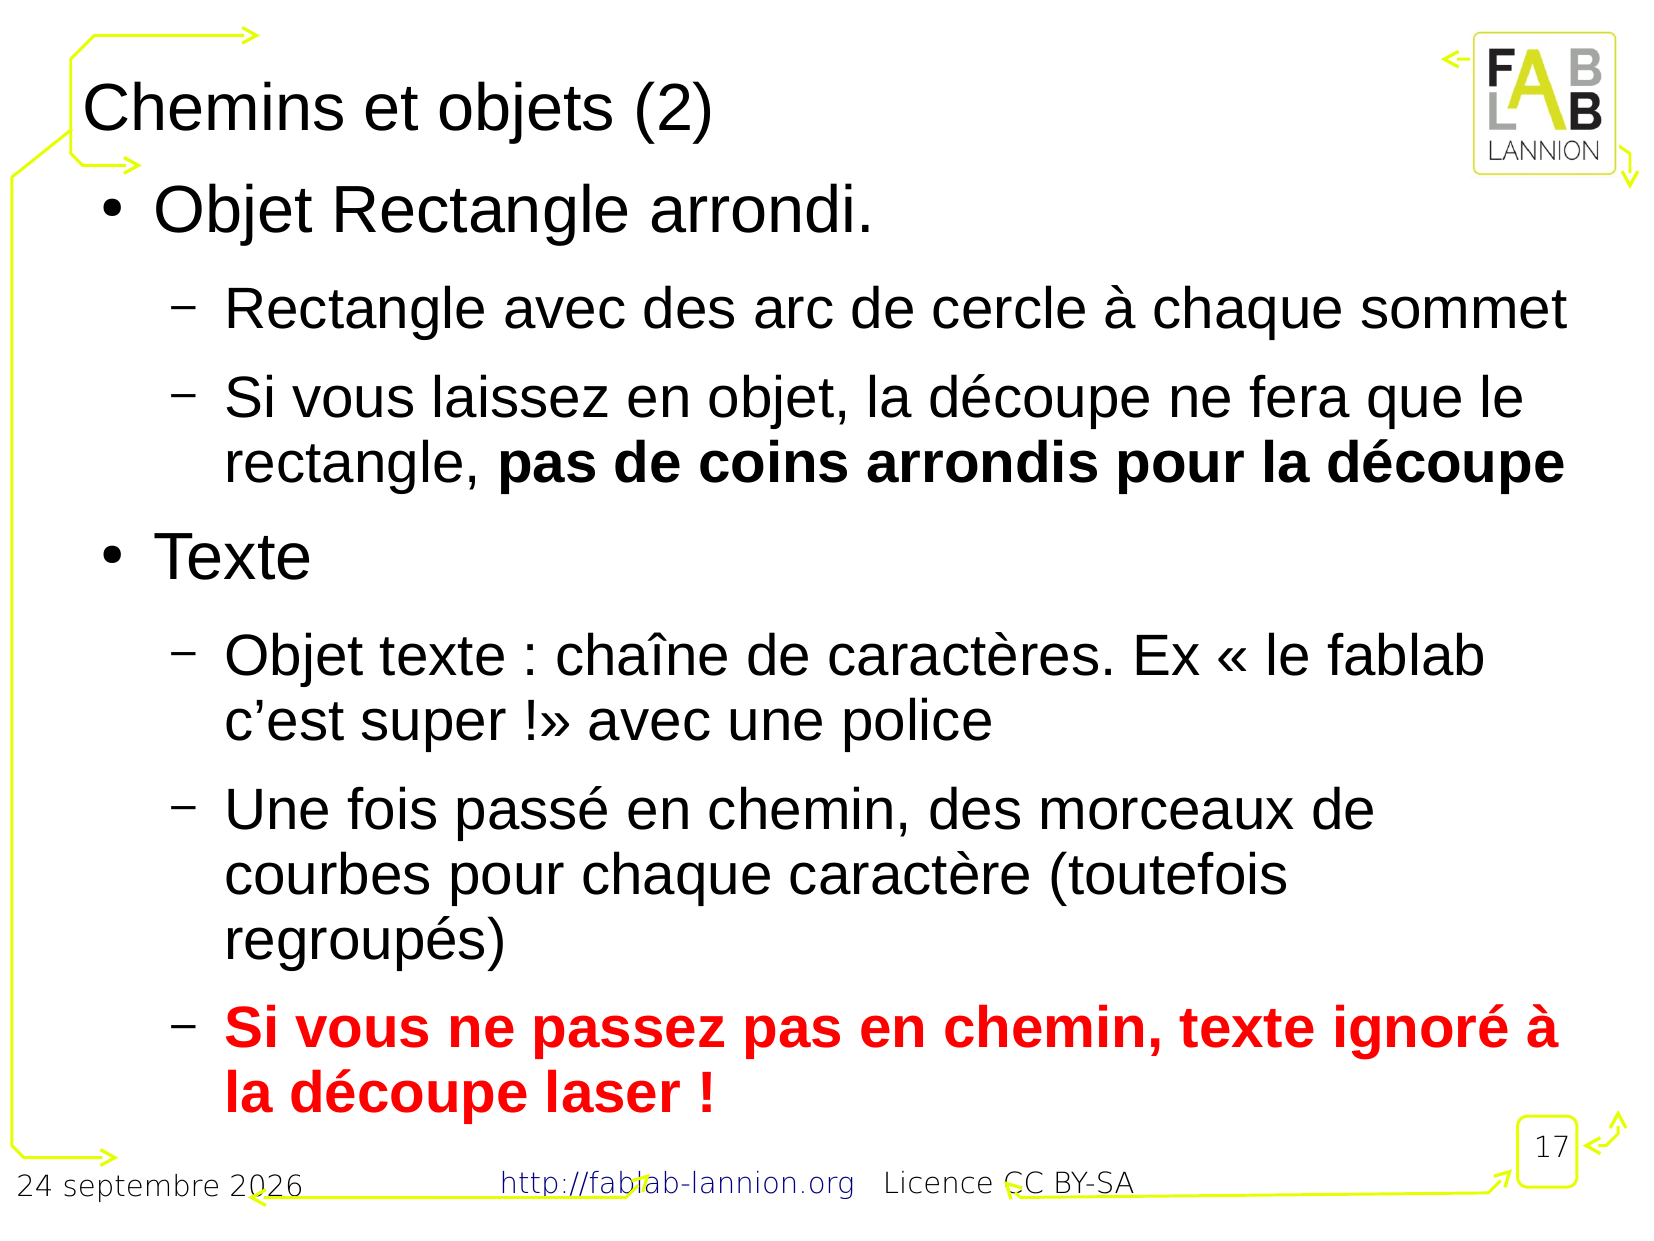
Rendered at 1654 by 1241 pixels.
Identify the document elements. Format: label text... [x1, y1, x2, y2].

list Objet Rectangle arrondi. Rectangle avec des arc de cercle à chaque sommet Si vous laissez en objet, la découpe ne fera que le rectangle, pas de coins arrondis pour la découpe Texte Objet texte : chaîne de caractères. Ex « le fablab c’est super !» avec une police Une fois passé en chemin, des morceaux de courbes pour chaque caractère (toutefois regroupés) Si vous ne passez pas en chemin, texte ignoré à la découpe laser ! [82, 172, 1571, 981]
title Chemins et objets (2) [82, 49, 1441, 166]
picture [1470, 29, 1619, 178]
